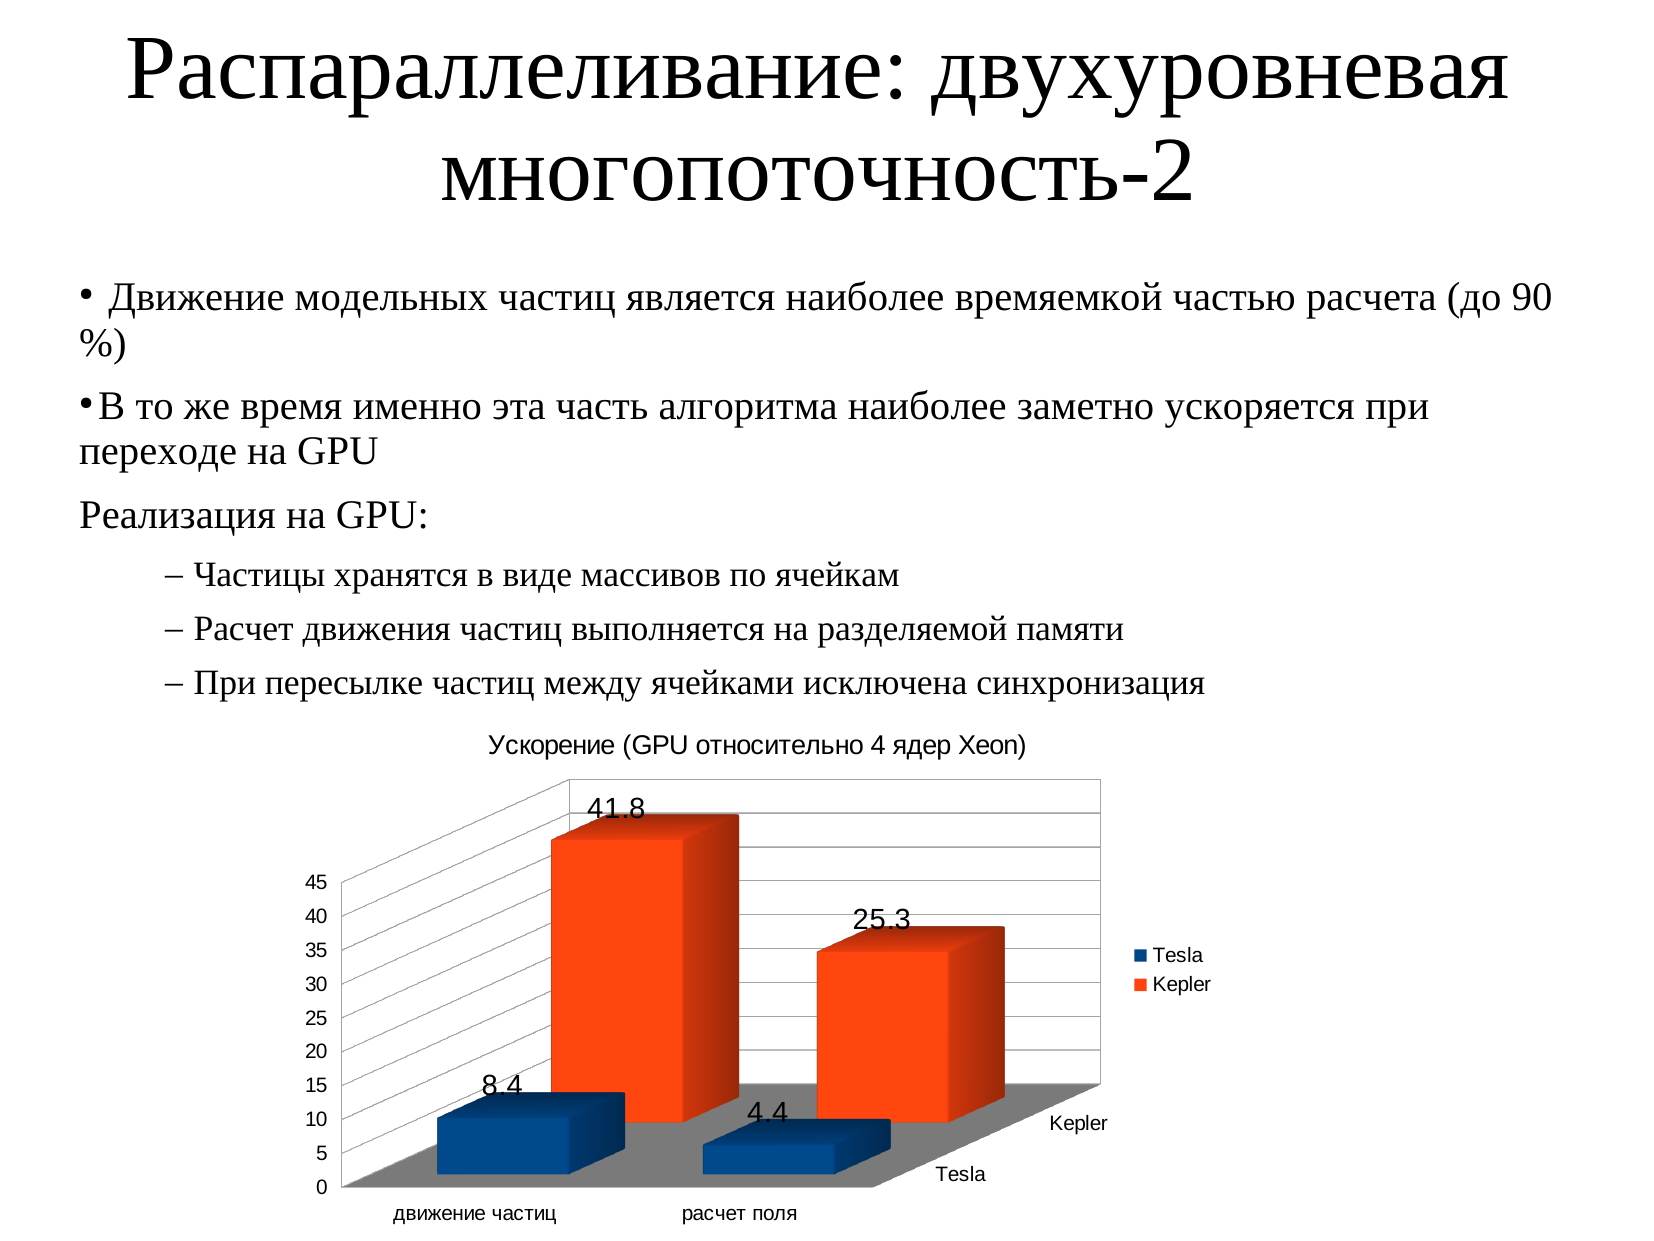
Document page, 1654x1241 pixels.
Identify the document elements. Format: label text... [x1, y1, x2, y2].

list Движение модельных частиц является наиболее времяемкой частью расчета (до 90 %) В то же время именно эта часть алгоритма наиболее заметно ускоряется при переходе на GPU Реализация на GPU: Частицы хранятся в виде массивов по ячейкам Расчет движения частиц выполняется на разделяемой памяти При пересылке частиц между ячейками исключена синхронизация [45, 270, 1591, 811]
title Распараллеливание: двухуровневая многопоточность-2 [75, 12, 1564, 226]
chart [285, 704, 1230, 1236]
